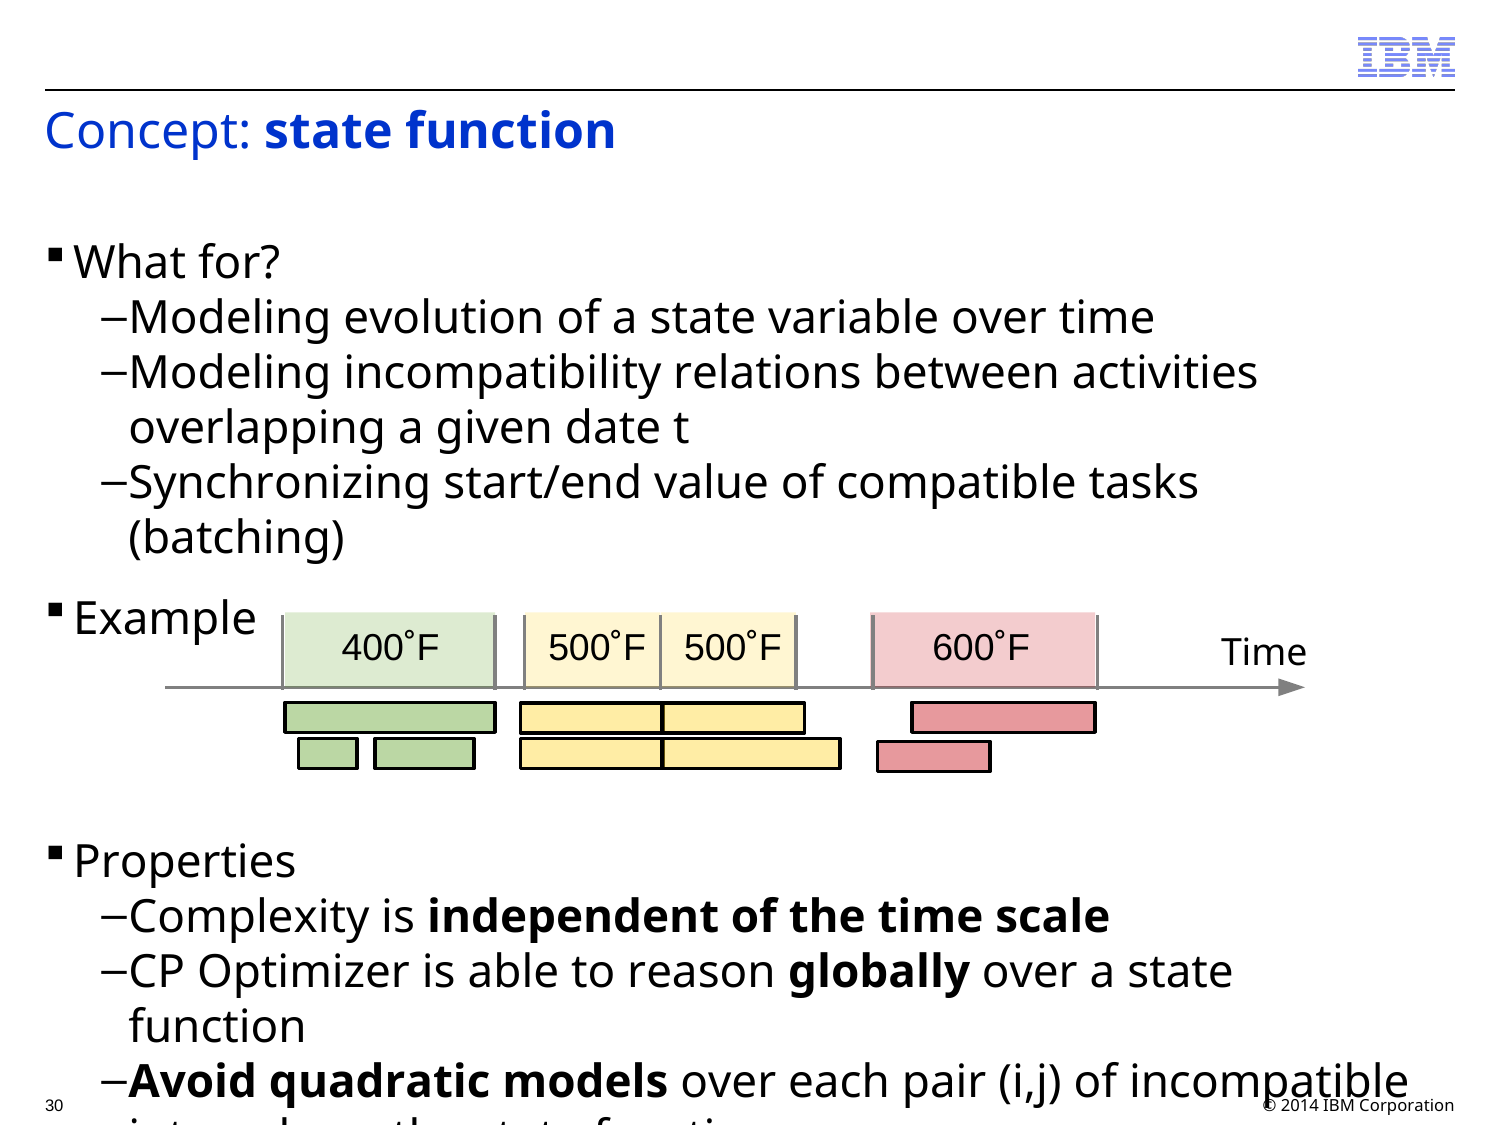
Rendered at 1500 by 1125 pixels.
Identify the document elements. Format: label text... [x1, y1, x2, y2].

text_box [375, 738, 474, 769]
text_box [877, 741, 991, 772]
text_box [285, 702, 496, 733]
text_box 500˚F [533, 615, 661, 676]
text_box [285, 612, 496, 688]
text_box [520, 703, 805, 734]
text_box [525, 612, 796, 688]
text_box [298, 738, 357, 769]
text_box [520, 738, 841, 769]
title Concept: state function [29, 97, 1500, 203]
picture [1358, 37, 1455, 77]
text_box 400˚F [326, 615, 455, 676]
list What for? Modeling evolution of a state variable over time Modeling incompatibility relations between activities overlapping a given date t Synchronizing start/end value of compatible tasks (batching) Example Properties Complexity is independent of the time scale CP Optimizer is able to reason globally over a state function Avoid quadratic models over each pair (i,j) of incompatible intervals on the state function [29, 224, 1426, 1081]
text_box [870, 612, 1096, 688]
text_box Time [1206, 620, 1318, 681]
text_box 500˚F [669, 615, 797, 676]
text_box [911, 702, 1096, 733]
text_box 600˚F [917, 615, 1045, 676]
